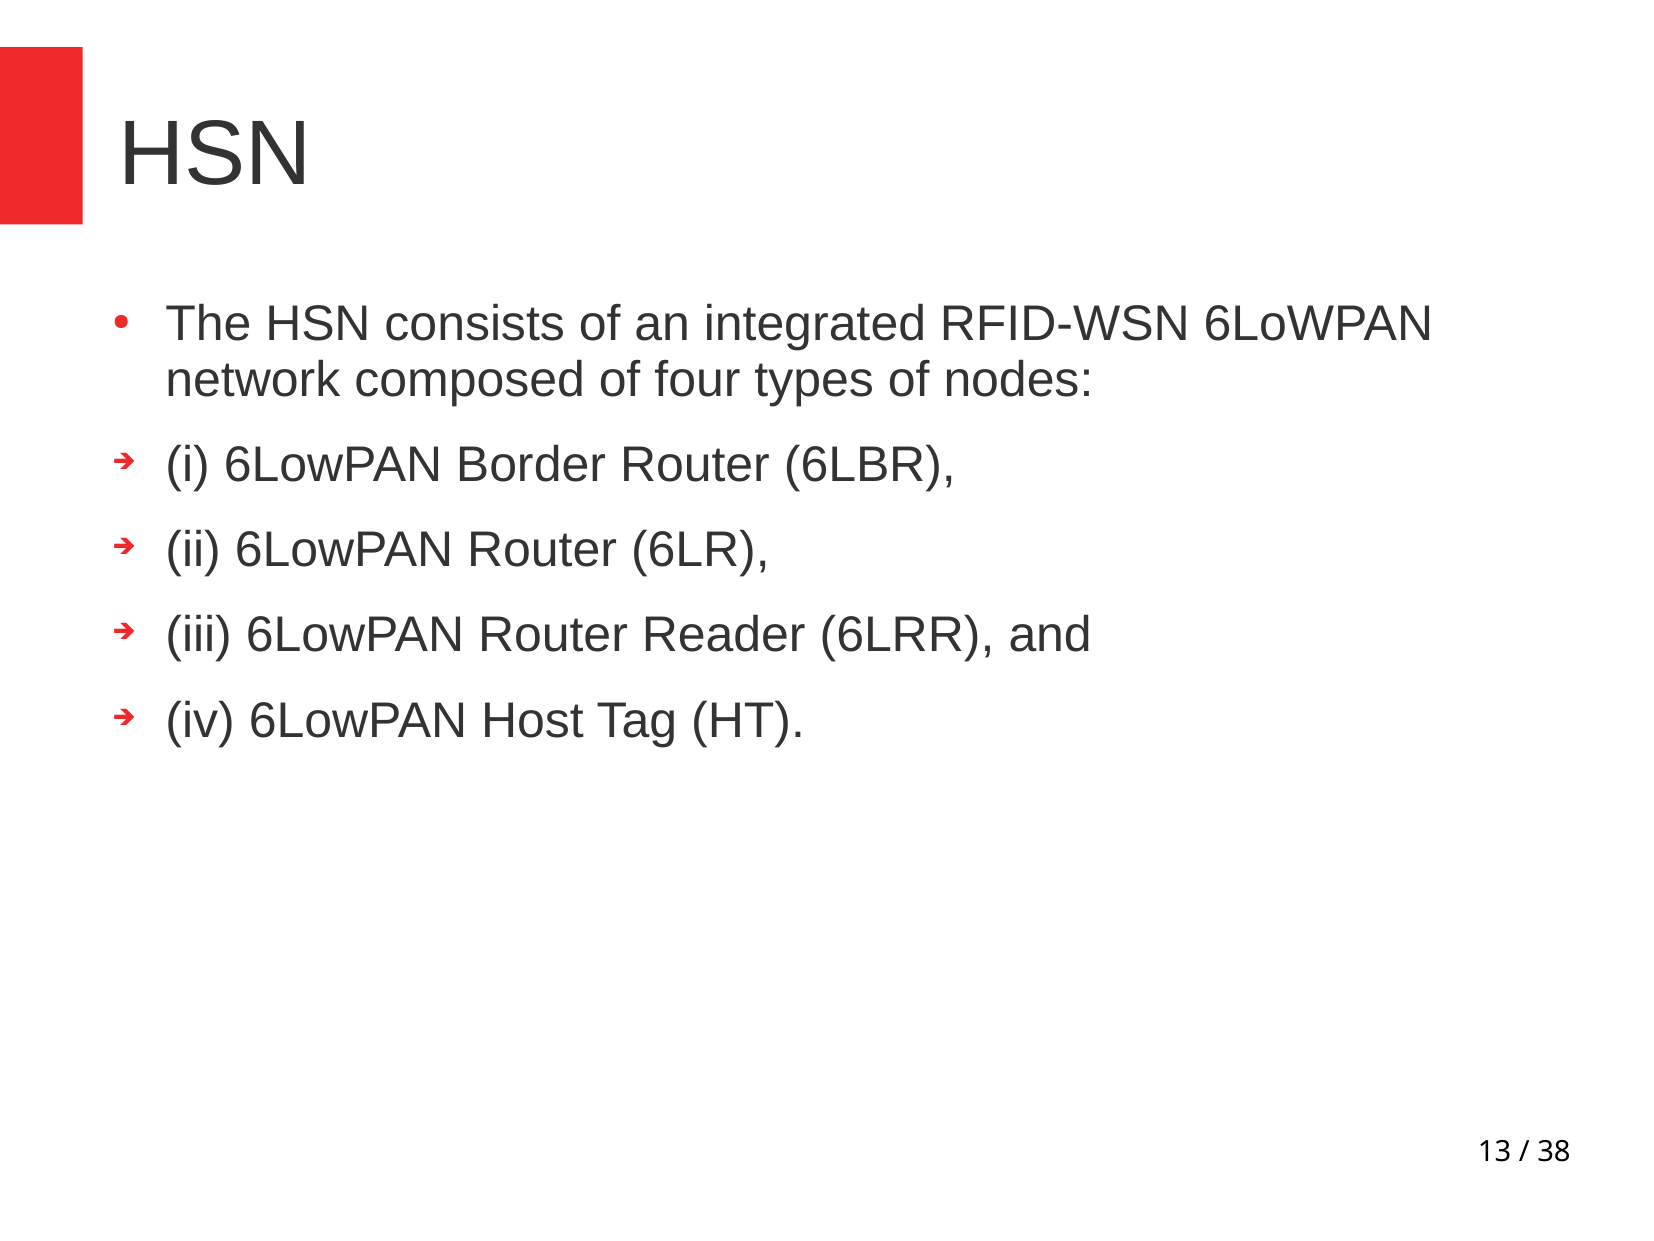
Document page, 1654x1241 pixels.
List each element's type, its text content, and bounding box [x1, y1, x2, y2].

list The HSN consists of an integrated RFID-WSN 6LoWPAN network composed of four types of nodes: (i) 6LowPAN Border Router (6LBR), (ii) 6LowPAN Router (6LR), (iii) 6LowPAN Router Reader (6LRR), and (iv) 6LowPAN Host Tag (HT). [94, 295, 1512, 1015]
title HSN [118, 49, 1571, 257]
